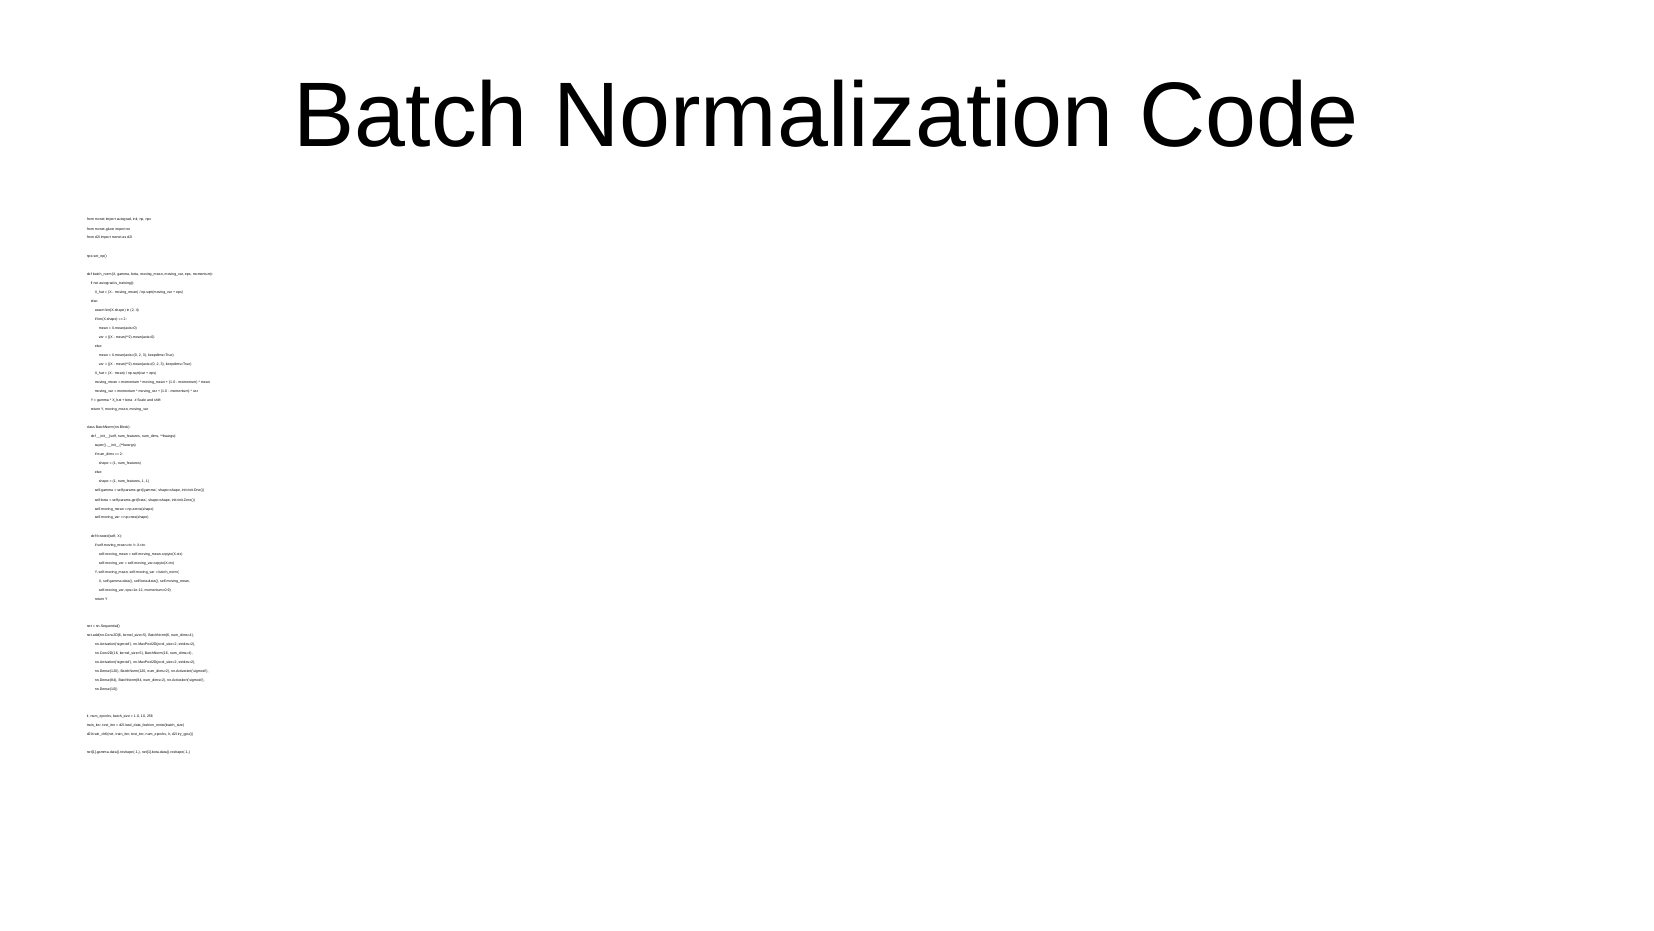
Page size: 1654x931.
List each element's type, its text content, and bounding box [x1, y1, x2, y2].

list from mxnet import autograd, init, np, npx from mxnet.gluon import nn from d2l import mxnet as d2l npx.set_np() def batch_norm(X, gamma, beta, moving_mean, moving_var, eps, momentum): if not autograd.is_training(): X_hat = (X - moving_mean) / np.sqrt(moving_var + eps) else: assert len(X.shape) in (2, 4) if len(X.shape) == 2: mean = X.mean(axis=0) var = ((X - mean)**2).mean(axis=0) else: mean = X.mean(axis=(0, 2, 3), keepdims=True) var = ((X - mean)**2).mean(axis=(0, 2, 3), keepdims=True) X_hat = (X - mean) / np.sqrt(var + eps) moving_mean = momentum * moving_mean + (1.0 - momentum) * mean moving_var = momentum * moving_var + (1.0 - momentum) * var Y = gamma * X_hat + beta # Scale and shift return Y, moving_mean, moving_var class BatchNorm(nn.Block): def __init__(self, num_features, num_dims, **kwargs): super().__init__(**kwargs) if num_dims == 2: shape = (1, num_features) else: shape = (1, num_features, 1, 1) self.gamma = self.params.get('gamma', shape=shape, init=init.One()) self.beta = self.params.get('beta', shape=shape, init=init.Zero()) self.moving_mean = np.zeros(shape) self.moving_var = np.ones(shape) def forward(self, X): if self.moving_mean.ctx != X.ctx: self.moving_mean = self.moving_mean.copyto(X.ctx) self.moving_var = self.moving_var.copyto(X.ctx) Y, self.moving_mean, self.moving_var = batch_norm( X, self.gamma.data(), self.beta.data(), self.moving_mean, self.moving_var, eps=1e-12, momentum=0.9) return Y net = nn.Sequential() net.add(nn.Conv2D(6, kernel_size=5), BatchNorm(6, num_dims=4), nn.Activation('sigmoid'), nn.MaxPool2D(pool_size=2, strides=2), nn.Conv2D(16, kernel_size=5), BatchNorm(16, num_dims=4), nn.Activation('sigmoid'), nn.MaxPool2D(pool_size=2, strides=2), nn.Dense(120), BatchNorm(120, num_dims=2), nn.Activation('sigmoid'), nn.Dense(84), BatchNorm(84, num_dims=2), nn.Activation('sigmoid'), nn.Dense(10)) lr, num_epochs, batch_size = 1.0, 10, 256 train_iter, test_iter = d2l.load_data_fashion_mnist(batch_size) d2l.train_ch6(net, train_iter, test_iter, num_epochs, lr, d2l.try_gpu()) net[1].gamma.data().reshape(-1,), net[1].beta.data().reshape(-1,) [86, 217, 1576, 758]
title Batch Normalization Code [82, 37, 1571, 193]
